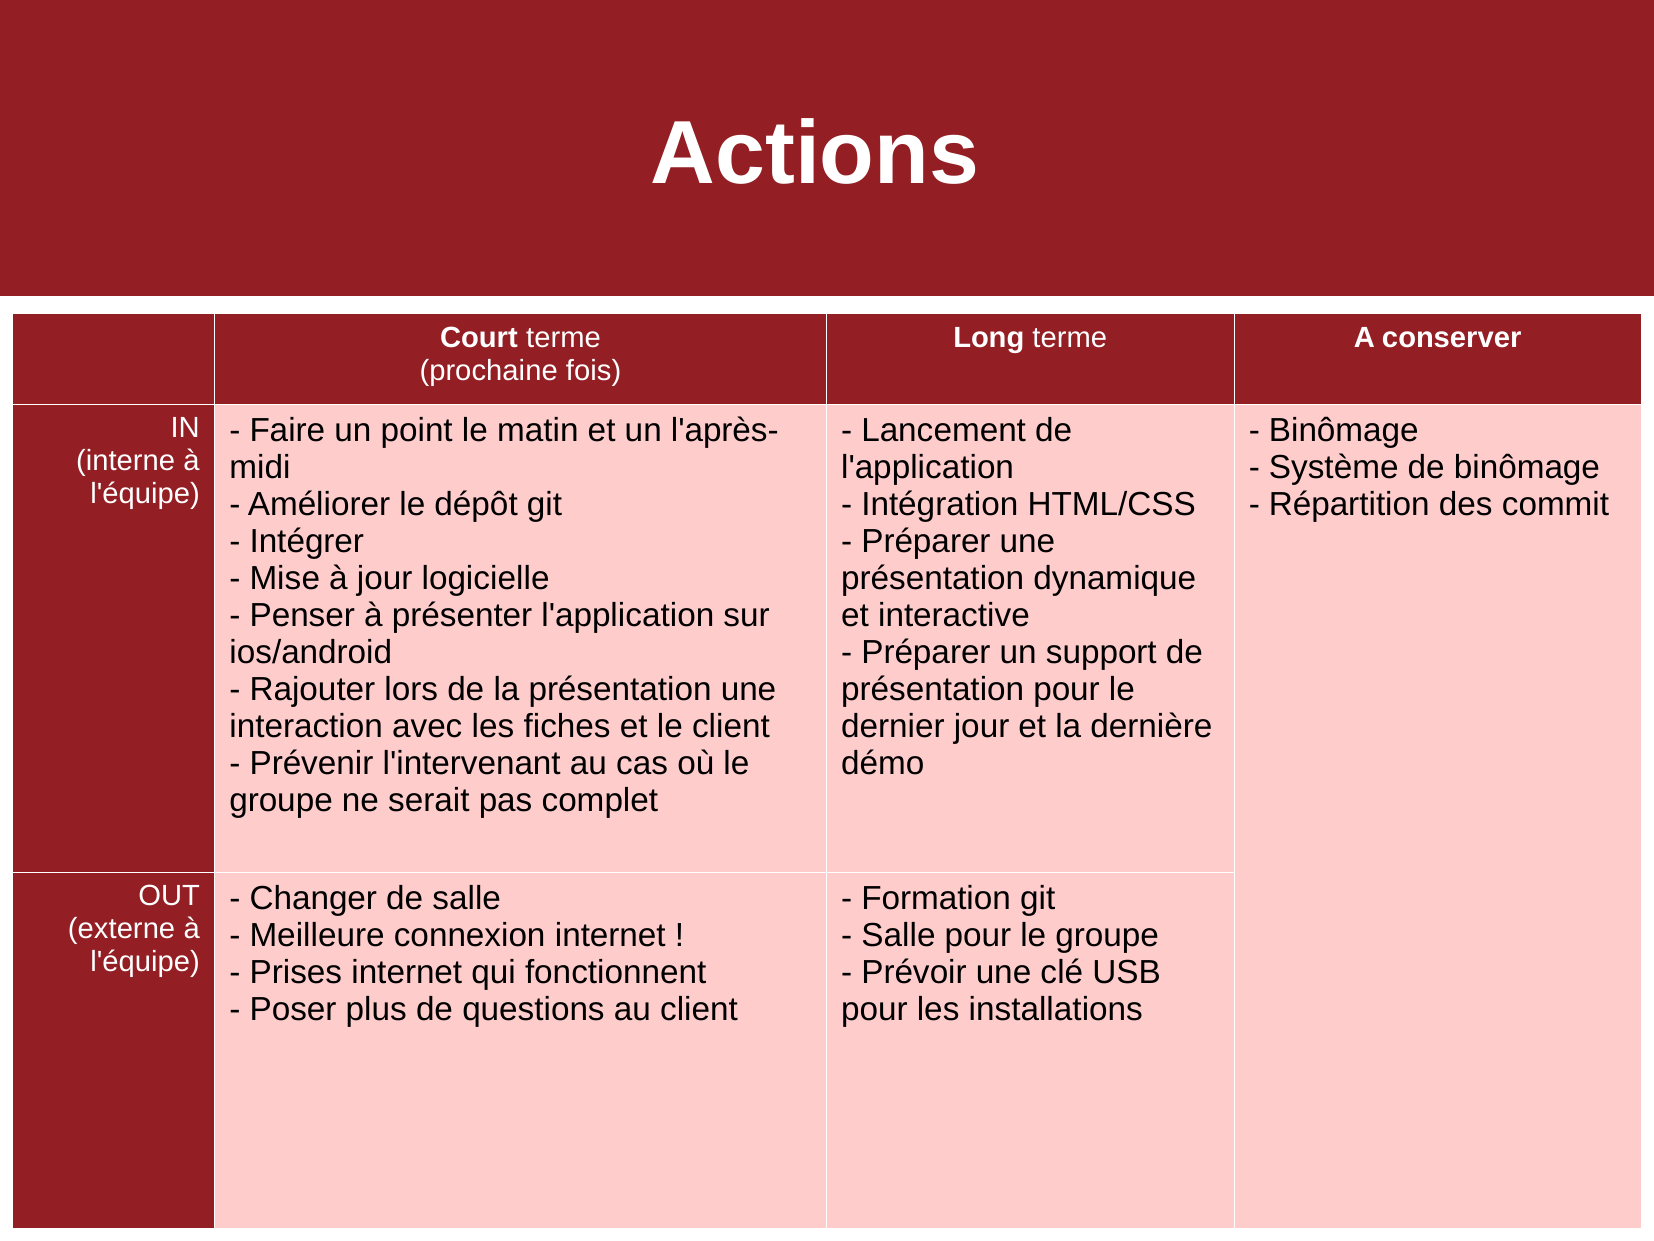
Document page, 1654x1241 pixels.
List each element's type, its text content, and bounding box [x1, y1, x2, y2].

table_header Long terme [827, 314, 1234, 404]
text_box [0, 0, 1654, 296]
table_cell IN (interne à l'équipe) [13, 405, 214, 872]
table_cell - Formation git - Salle pour le groupe - Prévoir une clé USB pour les installations [827, 873, 1234, 1228]
title Actions [11, 49, 1619, 257]
table_cell - Faire un point le matin et un l'après-midi - Améliorer le dépôt git - Intégrer - Mise à jour logicielle - Penser à présenter l'application sur ios/android - Rajouter lors de la présentation une interaction avec les fiches et le client - Prévenir l'intervenant au cas où le groupe ne serait pas complet [215, 405, 826, 872]
table_cell - Binômage - Système de binômage - Répartition des commit [1235, 405, 1641, 1228]
table_header A conserver [1235, 314, 1641, 404]
table_header [13, 314, 214, 404]
table_cell - Changer de salle - Meilleure connexion internet ! - Prises internet qui fonctionnent - Poser plus de questions au client [215, 873, 826, 1228]
table_cell OUT (externe à l'équipe) [13, 873, 214, 1228]
table_header Court terme (prochaine fois) [215, 314, 826, 404]
table_cell - Lancement de l'application - Intégration HTML/CSS - Préparer une présentation dynamique et interactive - Préparer un support de présentation pour le dernier jour et la dernière démo [827, 405, 1234, 872]
